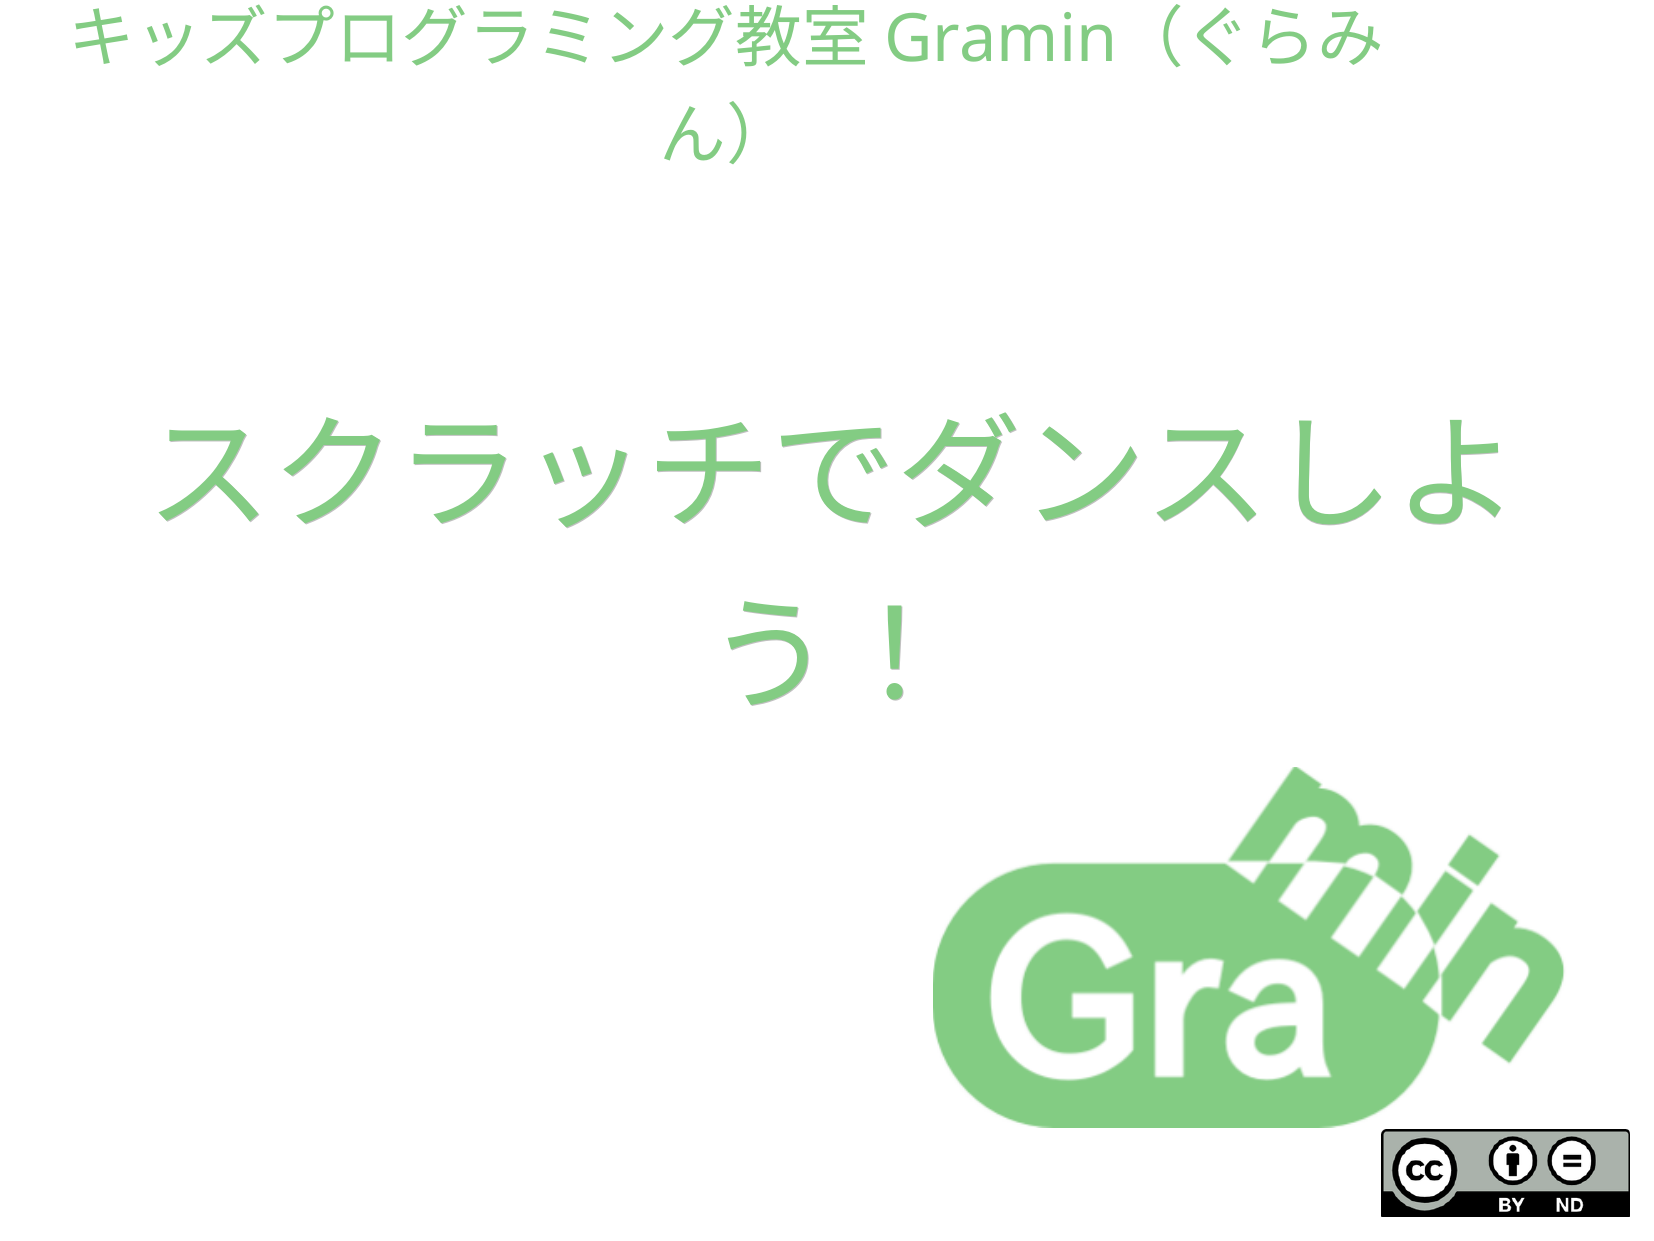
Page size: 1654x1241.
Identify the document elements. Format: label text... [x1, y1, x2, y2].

title キッズプログラミング教室 Gramin（ぐらみん） [17, 14, 1436, 148]
picture [933, 767, 1577, 1128]
title スクラッチでダンスしよう！ [59, 350, 1607, 759]
picture [1381, 1129, 1630, 1217]
